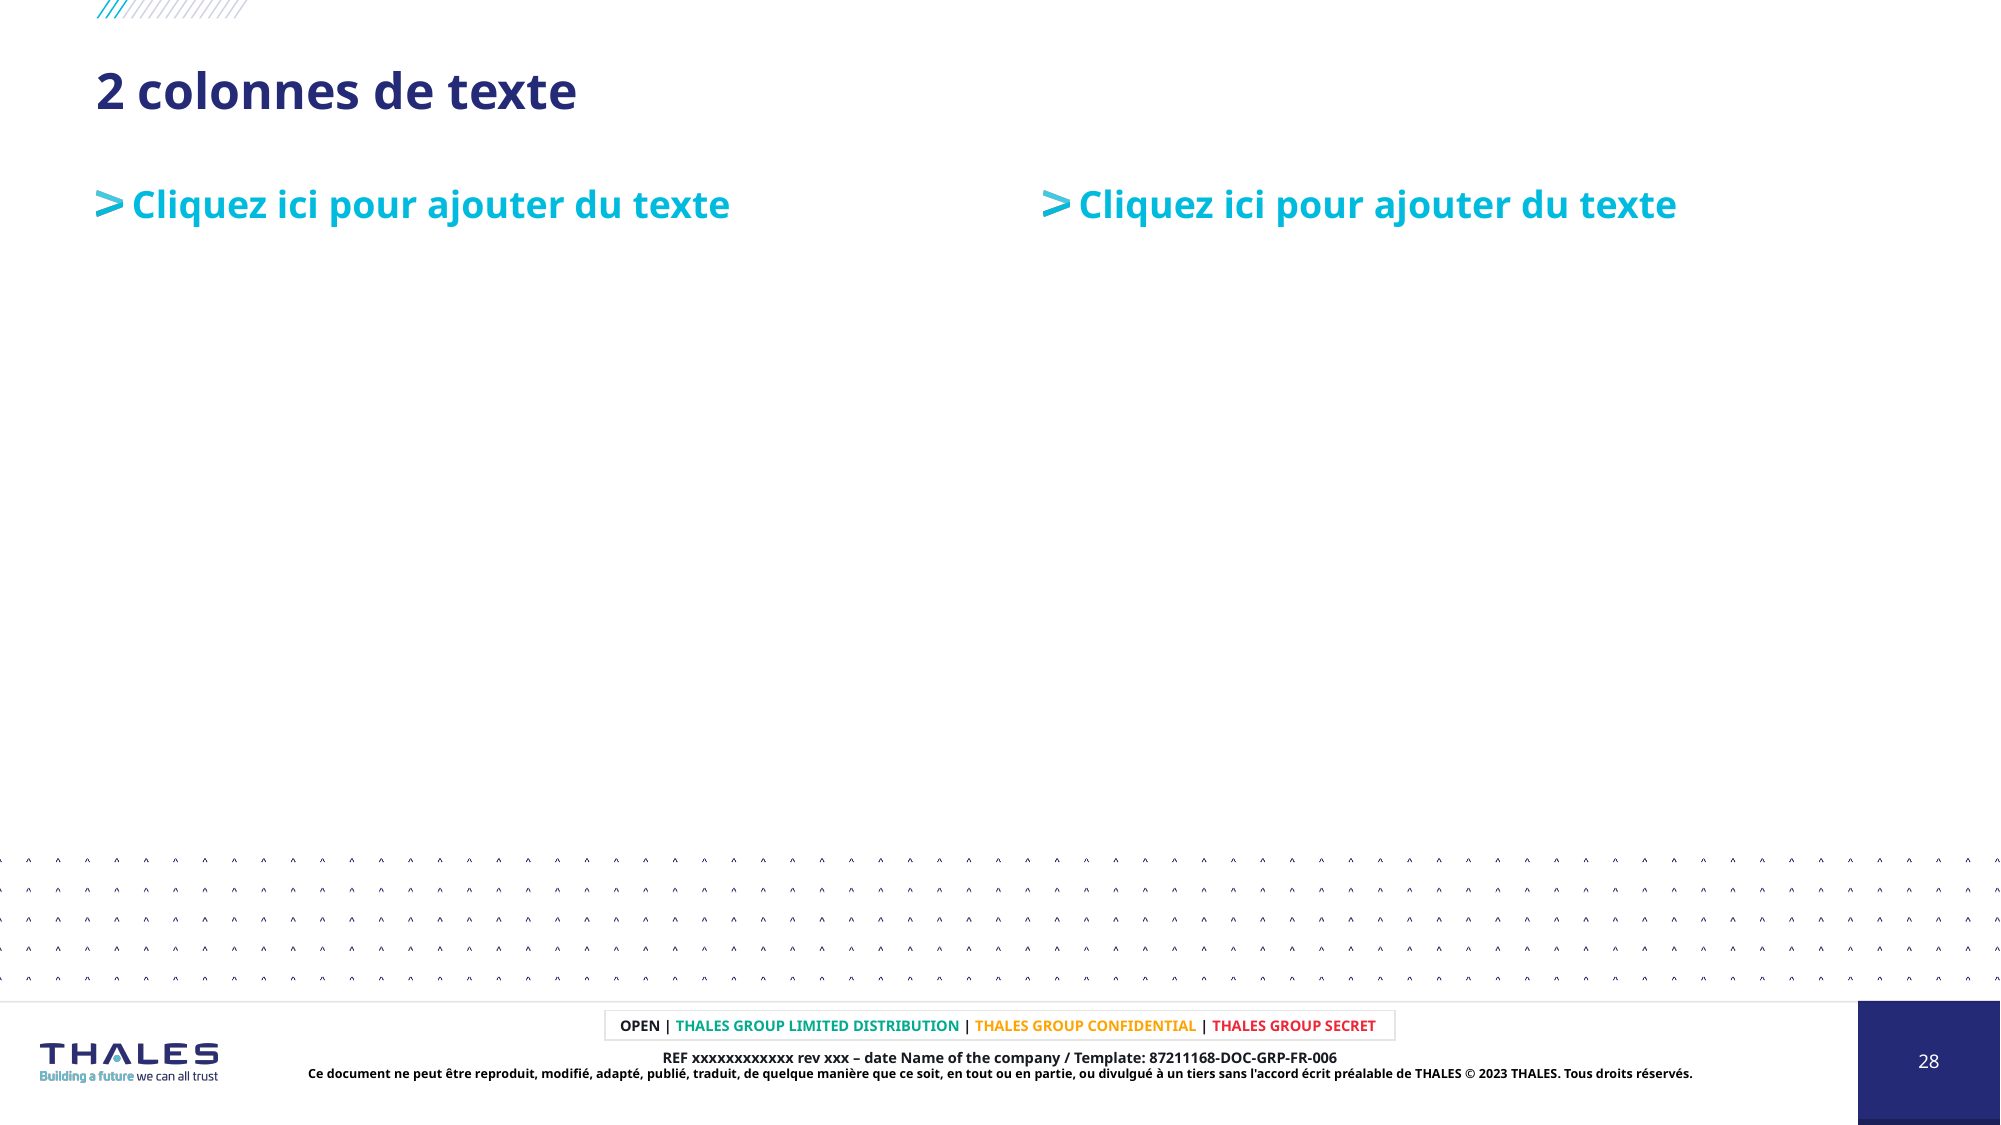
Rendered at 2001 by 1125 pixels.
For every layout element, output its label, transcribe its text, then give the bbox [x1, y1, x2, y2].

picture [0, 846, 2000, 990]
title 2 colonnes de texte [96, 59, 1904, 120]
list Cliquez ici pour ajouter du texte [1043, 174, 1904, 792]
picture [40, 1043, 218, 1083]
list Cliquez ici pour ajouter du texte [96, 174, 957, 792]
